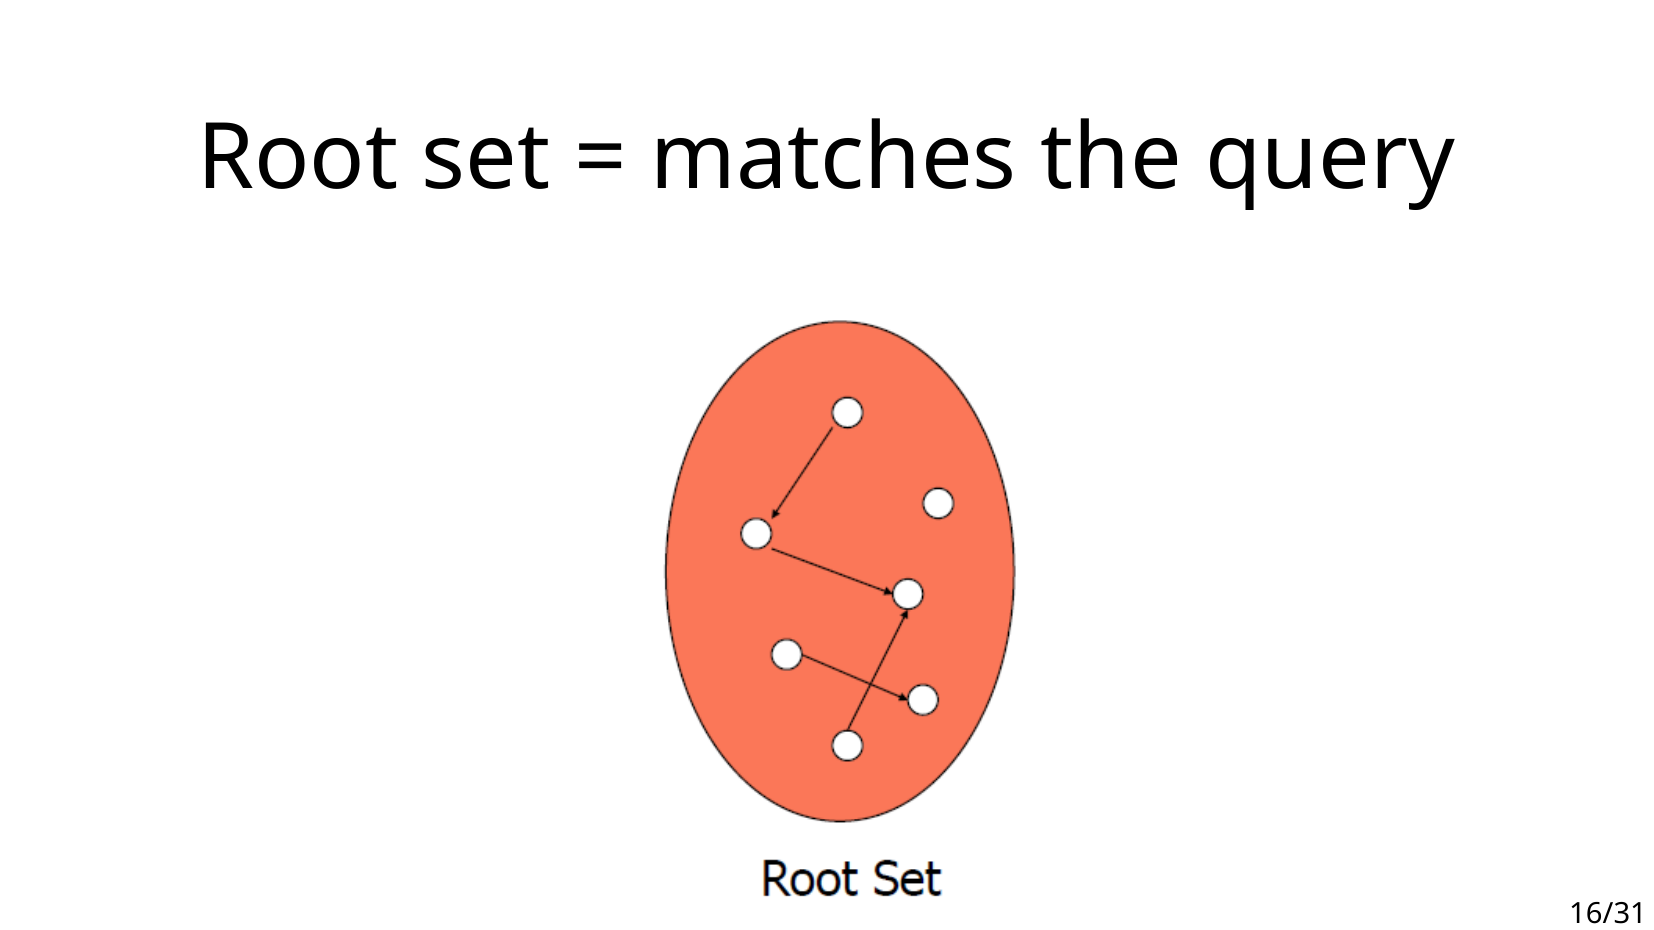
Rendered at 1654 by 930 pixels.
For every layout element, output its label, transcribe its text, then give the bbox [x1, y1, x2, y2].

picture [570, 300, 1116, 915]
title Root set = matches the query [82, 49, 1571, 257]
